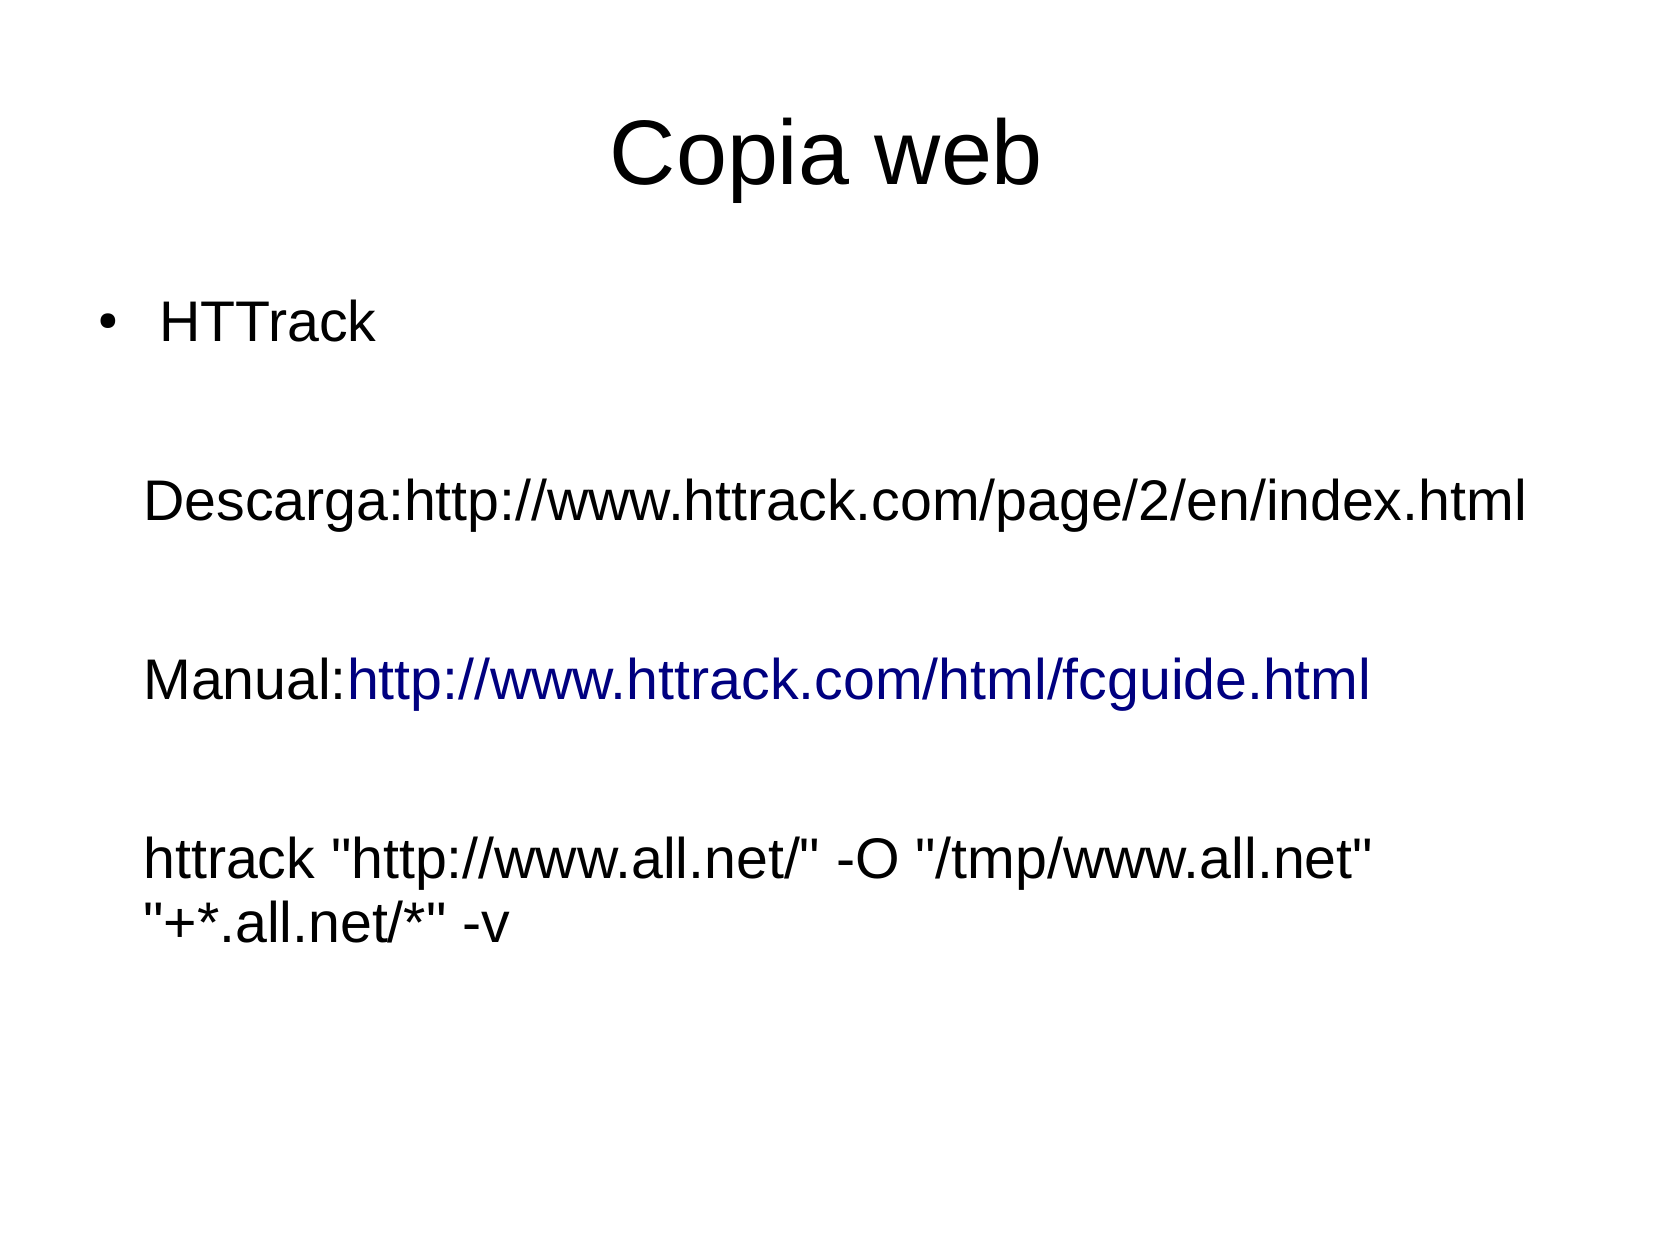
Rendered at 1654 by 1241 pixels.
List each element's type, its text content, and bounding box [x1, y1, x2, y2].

title Copia web [82, 49, 1571, 257]
list HTTrack Descarga:http://www.httrack.com/page/2/en/index.html Manual:http://www.httrack.com/html/fcguide.html httrack "http://www.all.net/" -O "/tmp/www.all.net" "+*.all.net/*" -v [82, 290, 1538, 1010]
